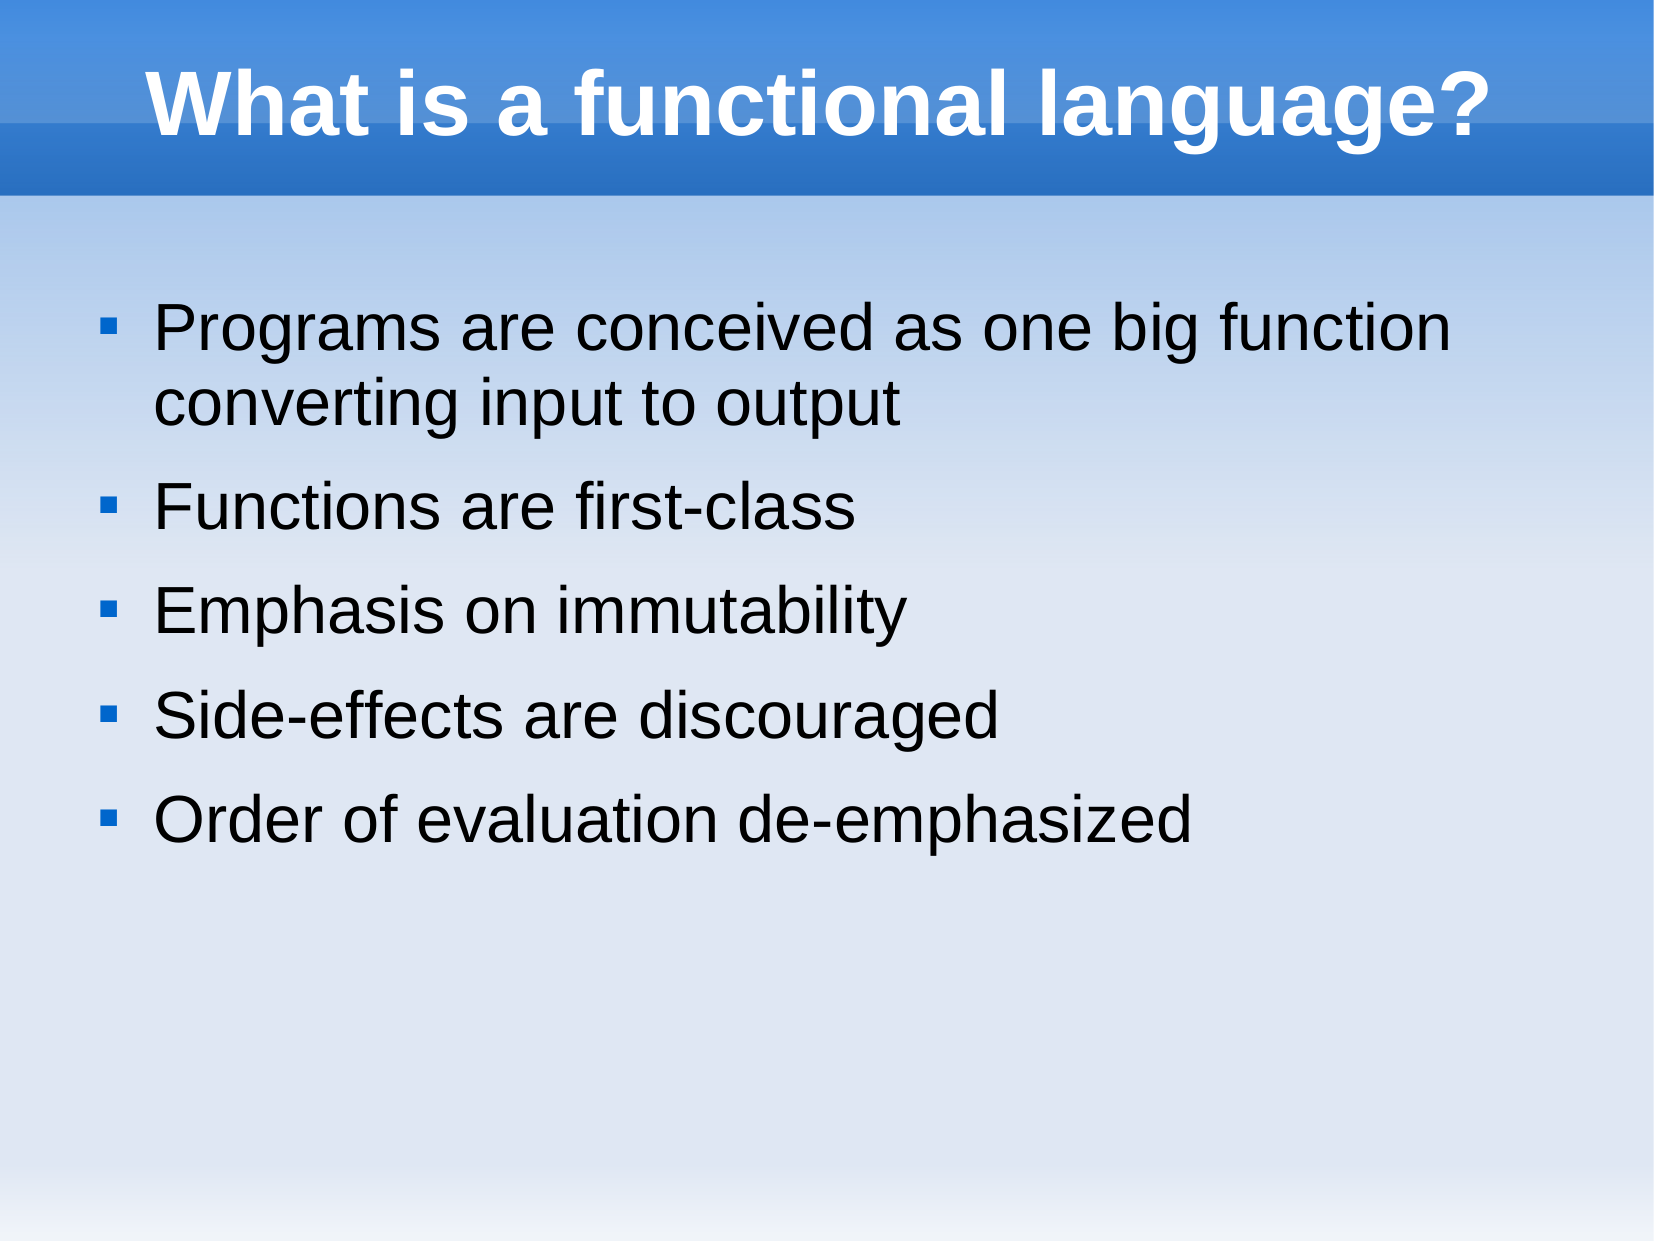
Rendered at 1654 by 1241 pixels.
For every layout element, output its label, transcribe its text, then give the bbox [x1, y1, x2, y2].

picture [0, 0, 1654, 1241]
list Programs are conceived as one big function converting input to output Functions are first-class Emphasis on immutability Side-effects are discouraged Order of evaluation de-emphasized [82, 290, 1571, 1109]
title What is a functional language? [76, 0, 1565, 208]
